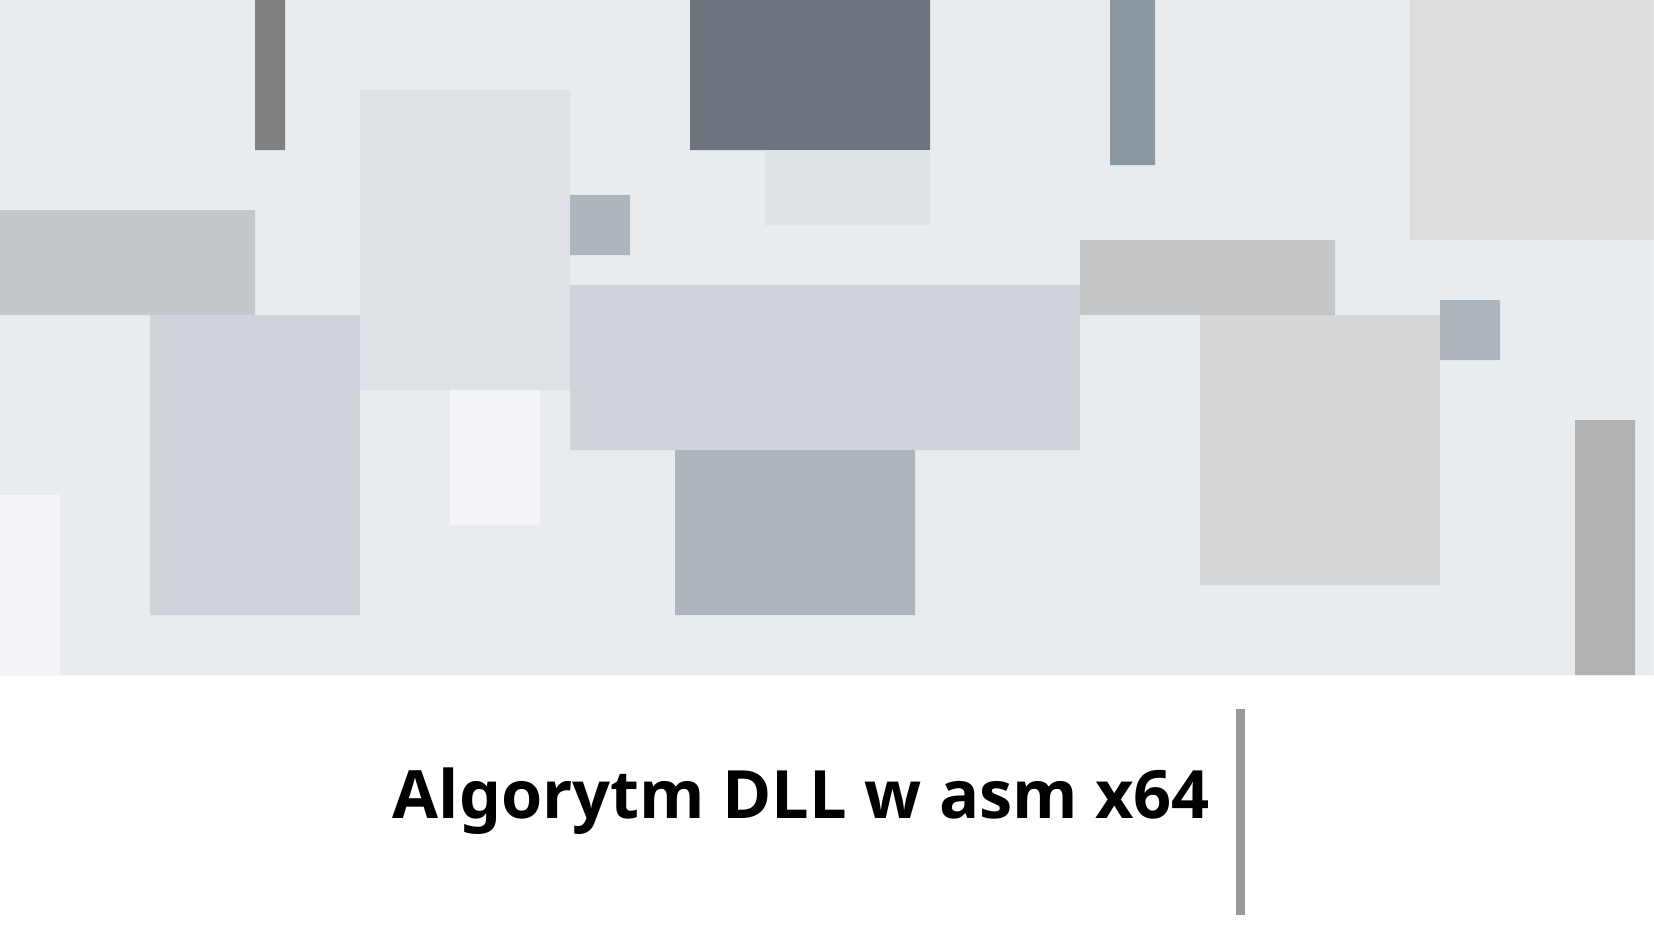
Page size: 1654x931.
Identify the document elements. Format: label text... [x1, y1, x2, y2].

title Algorytm DLL w asm x64 [59, 675, 1211, 912]
